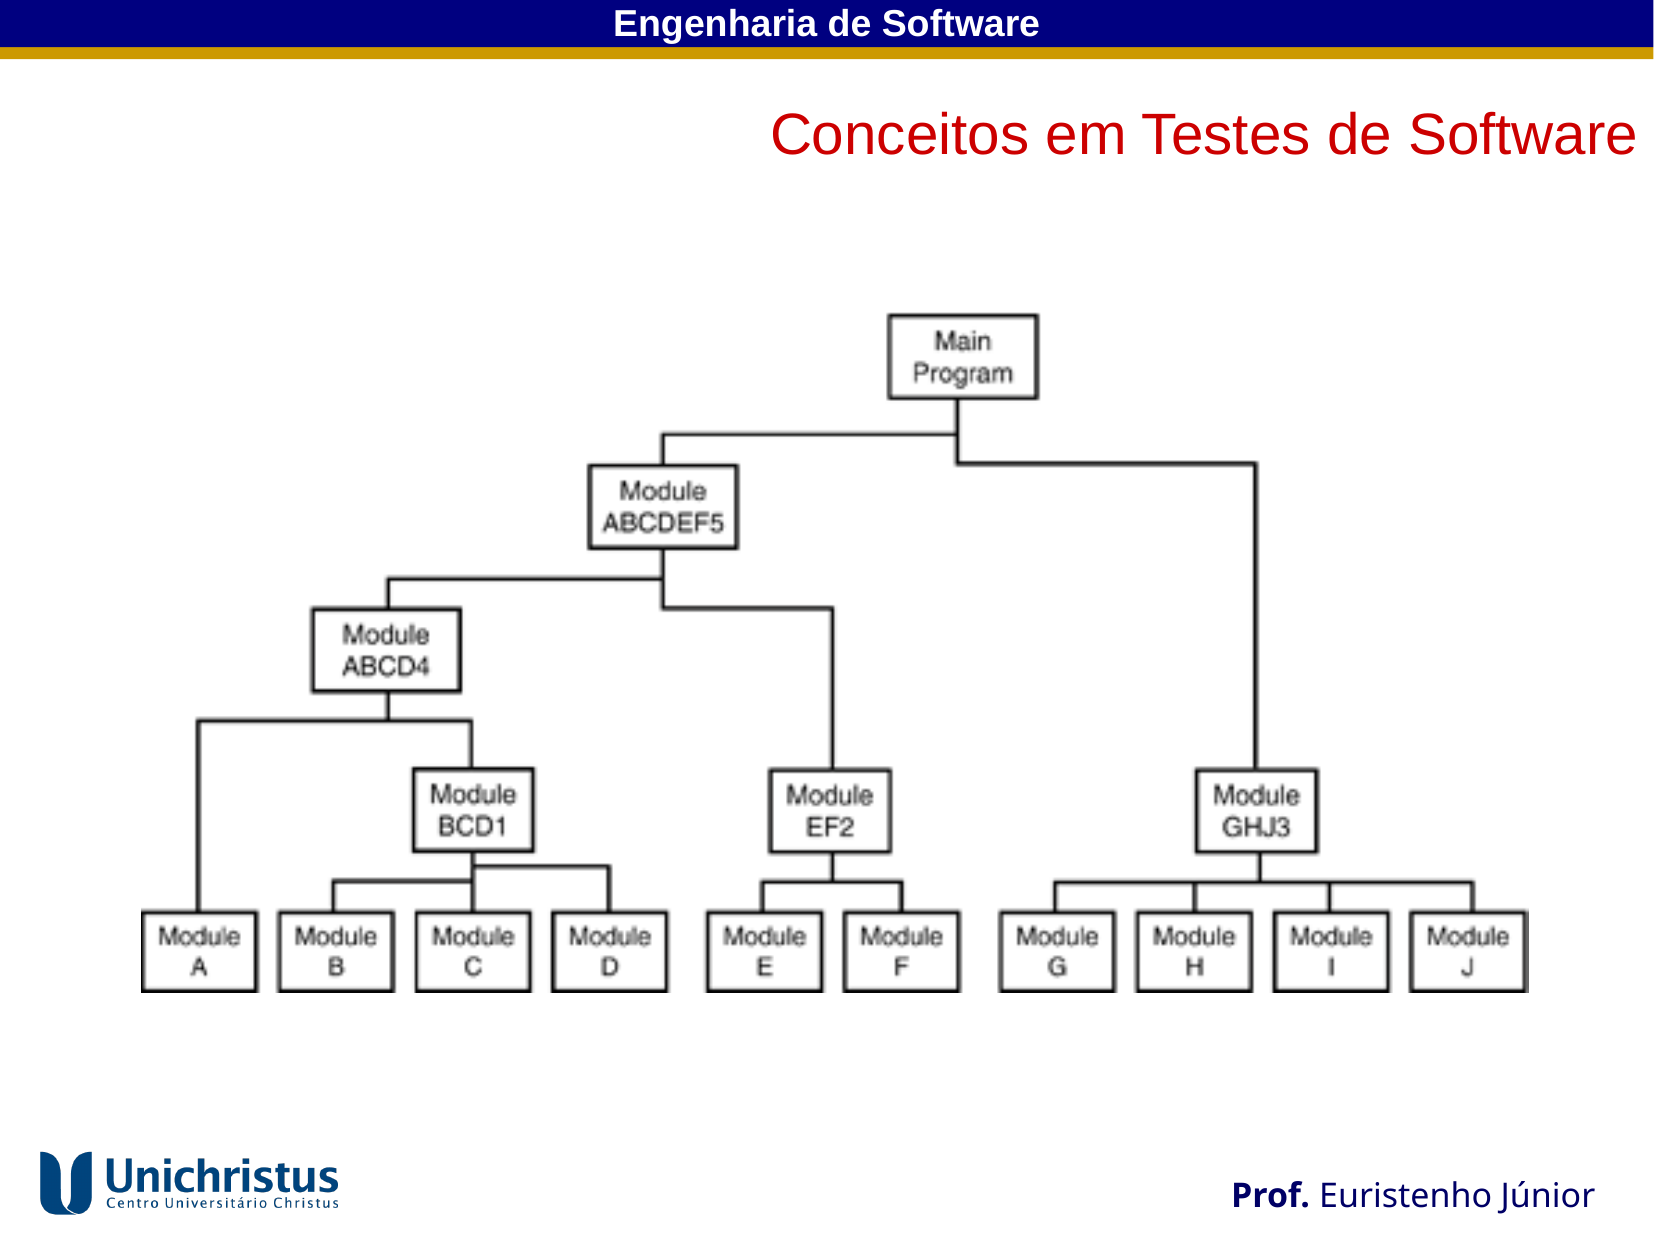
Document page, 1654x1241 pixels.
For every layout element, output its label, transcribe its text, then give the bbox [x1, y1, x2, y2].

picture [35, 1148, 343, 1217]
text_box Engenharia de Software [0, 0, 1654, 48]
text_box Conceitos em Testes de Software [755, 94, 1654, 201]
picture [141, 312, 1529, 993]
text_box Prof. Euristenho Júnior [1216, 1163, 1654, 1224]
text_box [0, 48, 1654, 60]
